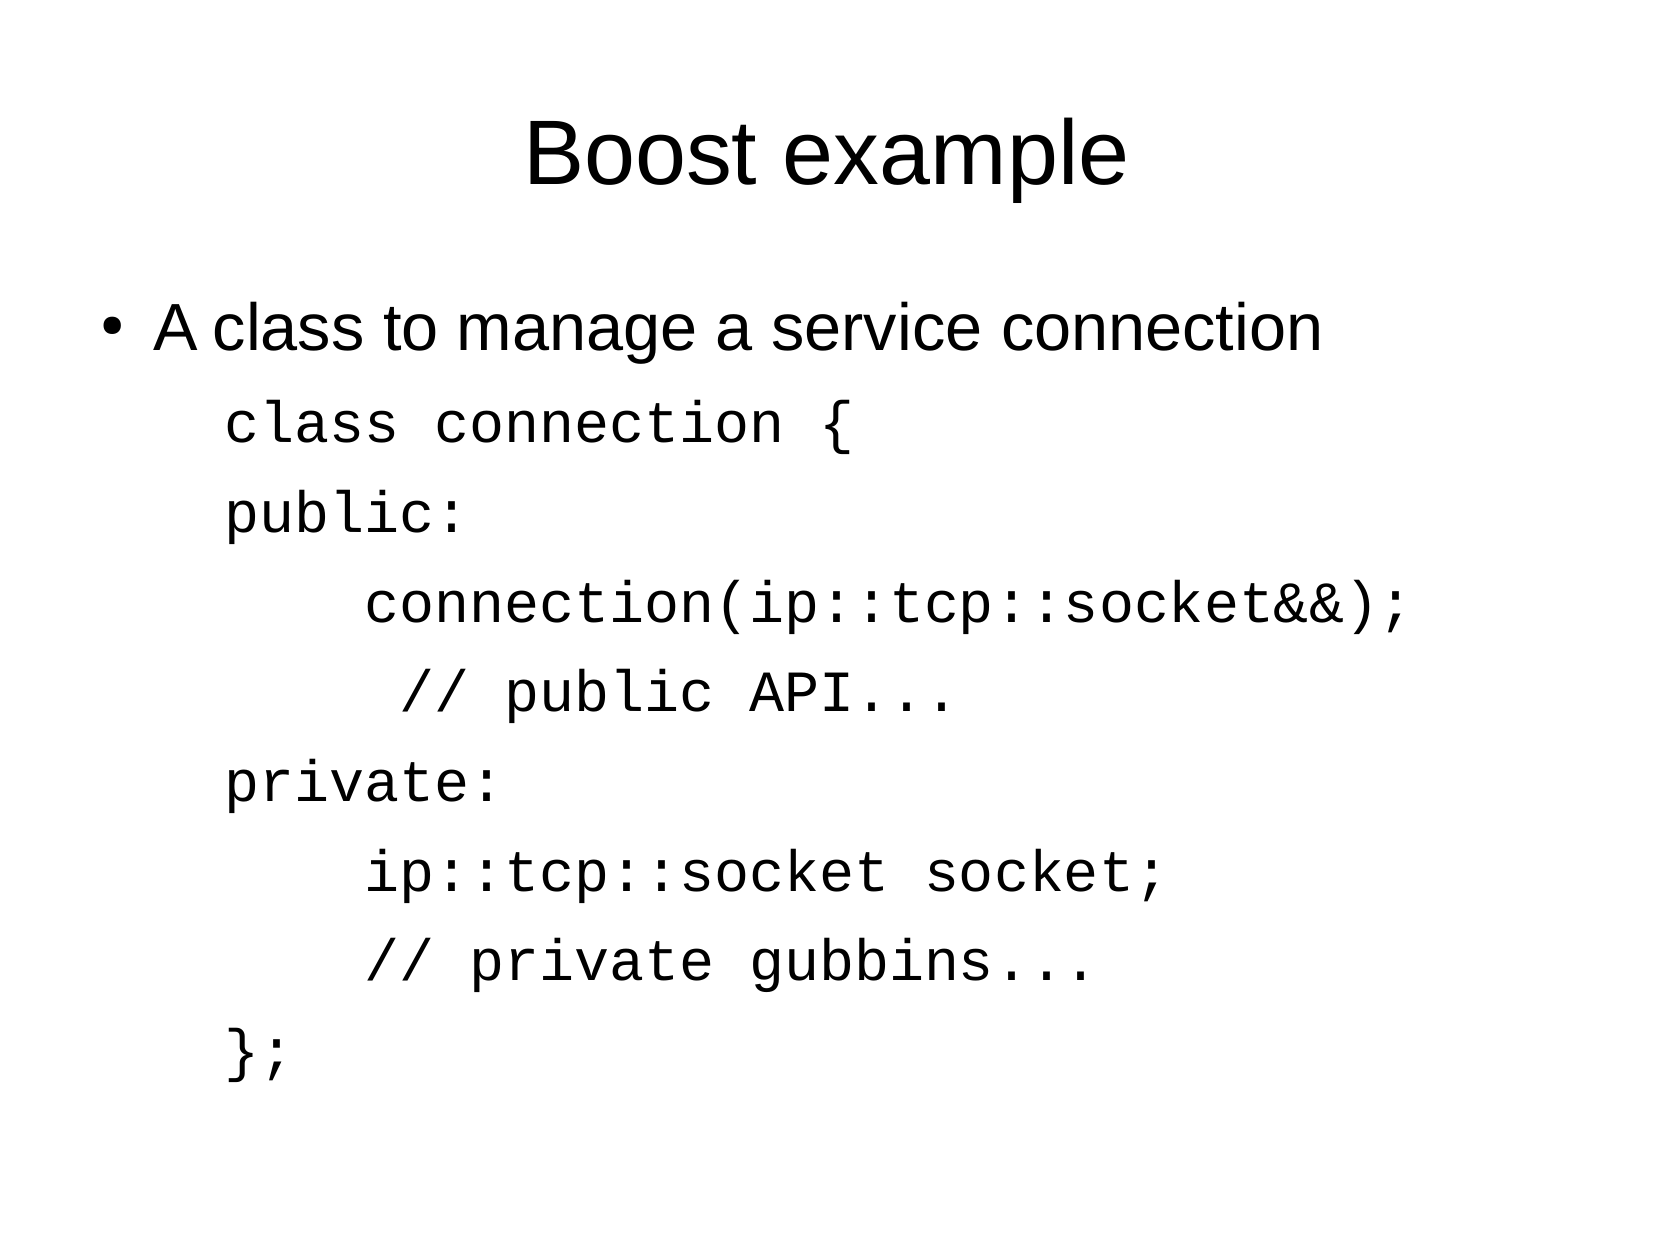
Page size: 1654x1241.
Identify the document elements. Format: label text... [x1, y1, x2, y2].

title Boost example [82, 49, 1571, 257]
list A class to manage a service connection class connection { public: connection(ip::tcp::socket&&); // public API... private: ip::tcp::socket socket; // private gubbins... }; [82, 290, 1571, 1109]
